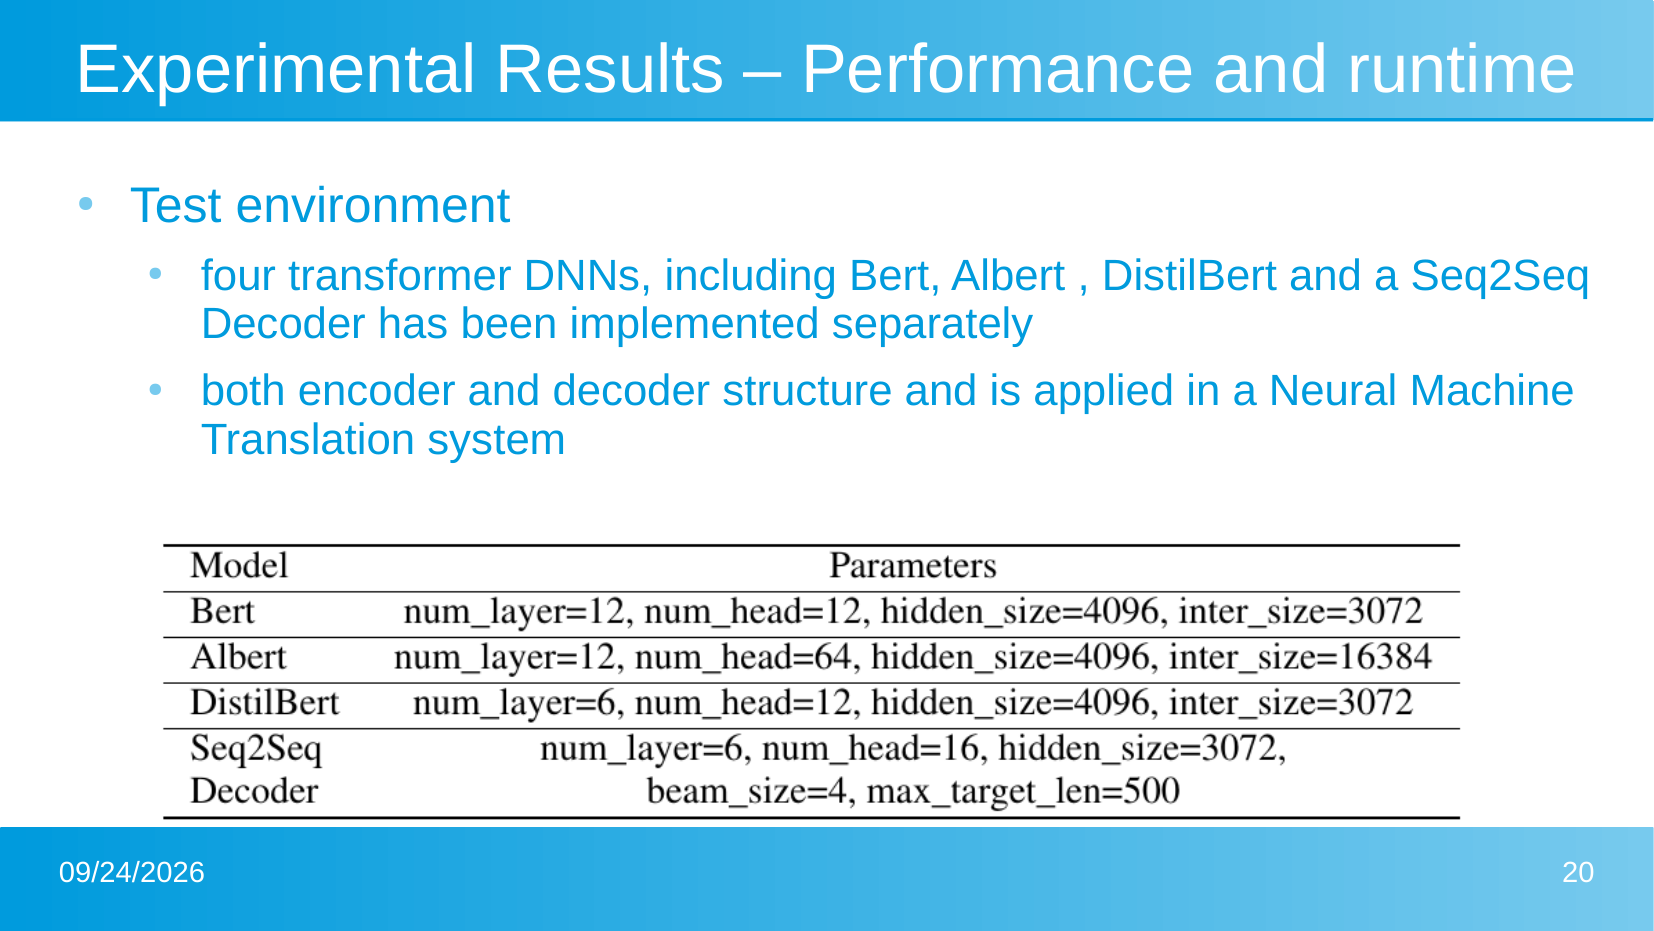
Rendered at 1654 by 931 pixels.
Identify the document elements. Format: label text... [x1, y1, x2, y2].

picture [158, 536, 1463, 826]
title Experimental Results – Performance and runtime [59, 29, 1595, 108]
list Test environment four transformer DNNs, including Bert, Albert , DistilBert and a Seq2Seq Decoder has been implemented separately both encoder and decoder structure and is applied in a Neural Machine Translation system [59, 177, 1595, 768]
